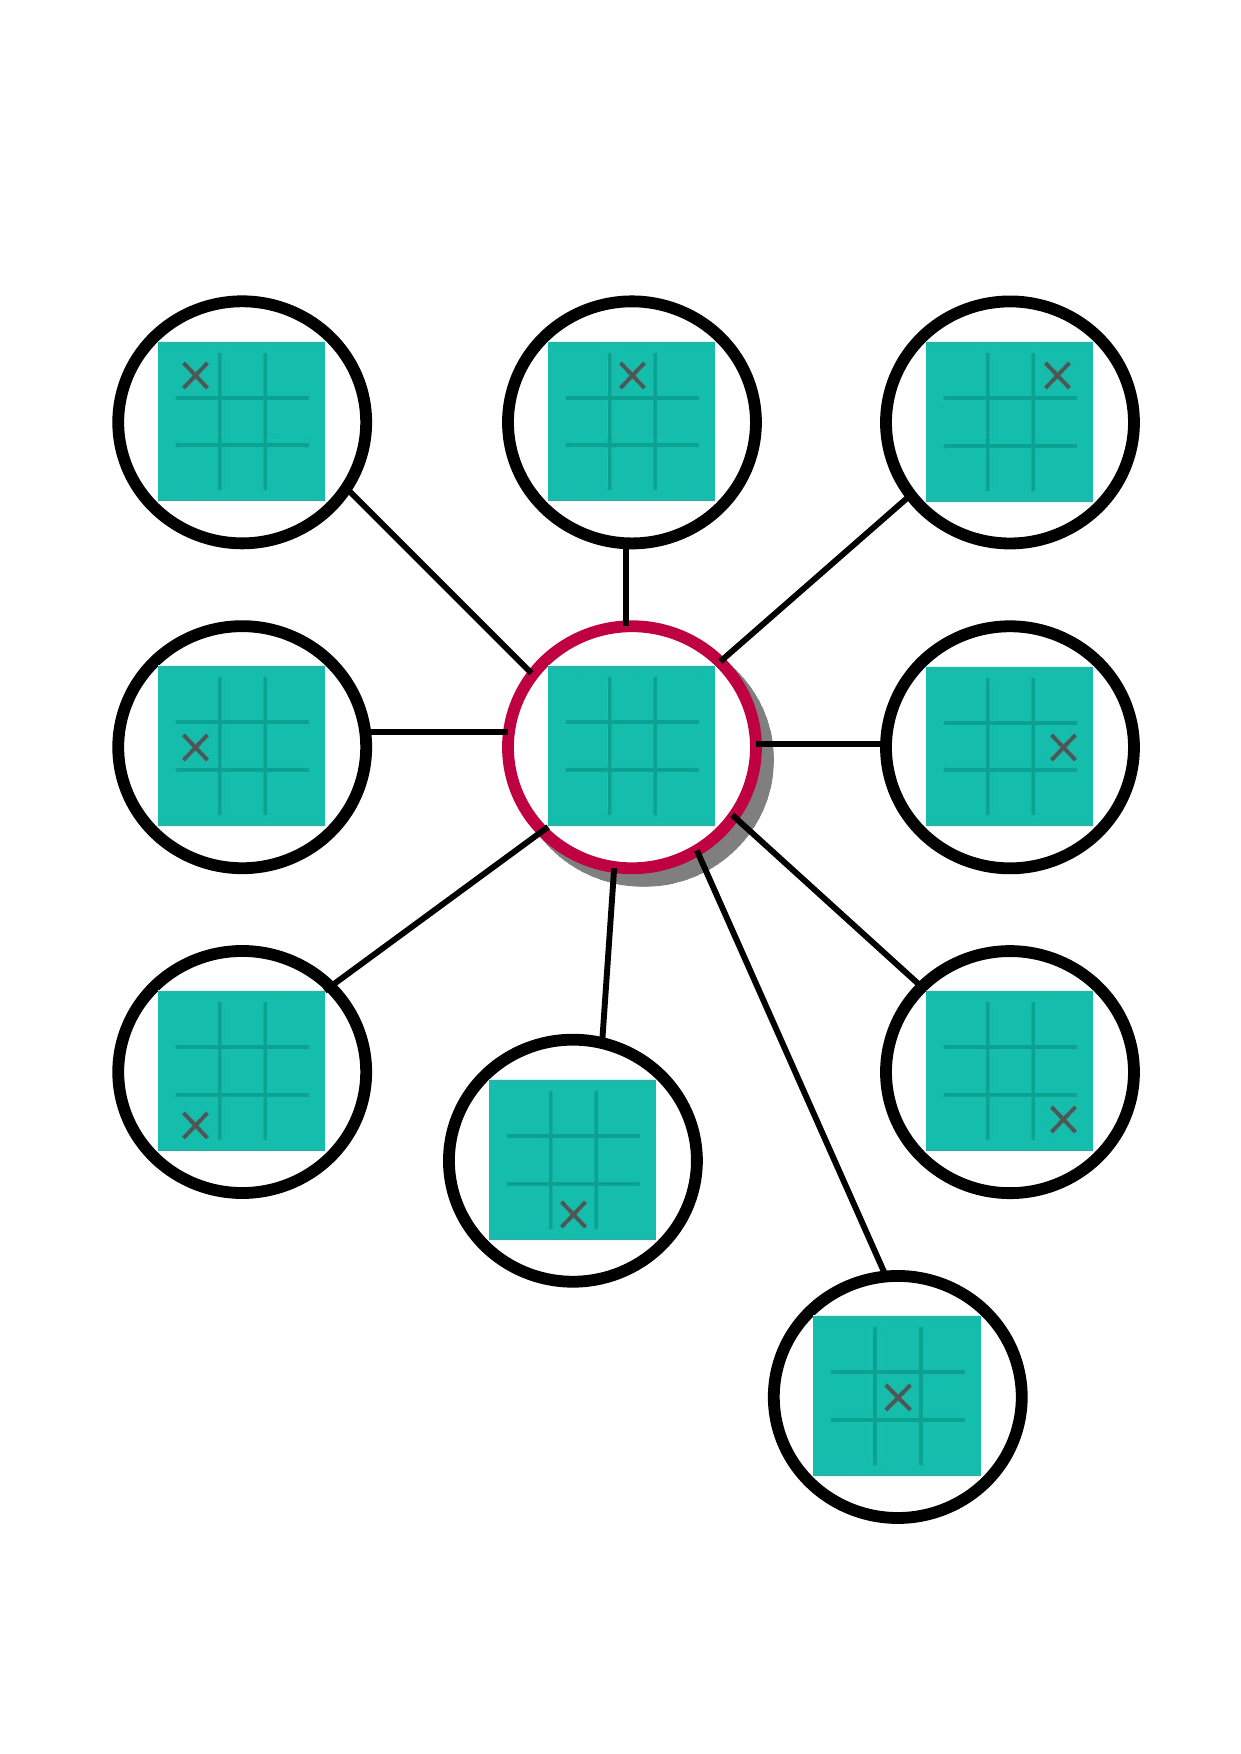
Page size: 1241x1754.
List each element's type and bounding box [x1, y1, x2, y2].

text_box [507, 301, 756, 544]
picture [813, 1315, 981, 1477]
picture [926, 990, 1093, 1152]
text_box [507, 626, 756, 869]
text_box [448, 1039, 697, 1282]
text_box [118, 626, 367, 869]
picture [926, 341, 1093, 503]
text_box [886, 626, 1134, 869]
text_box [118, 950, 367, 1194]
picture [489, 1079, 656, 1241]
text_box [886, 301, 1134, 544]
picture [926, 666, 1093, 827]
picture [548, 341, 715, 503]
text_box [118, 301, 367, 544]
picture [158, 665, 325, 827]
text_box [773, 1275, 1022, 1519]
picture [158, 341, 325, 502]
text_box [886, 951, 1134, 1194]
picture [548, 665, 715, 827]
picture [158, 990, 325, 1152]
